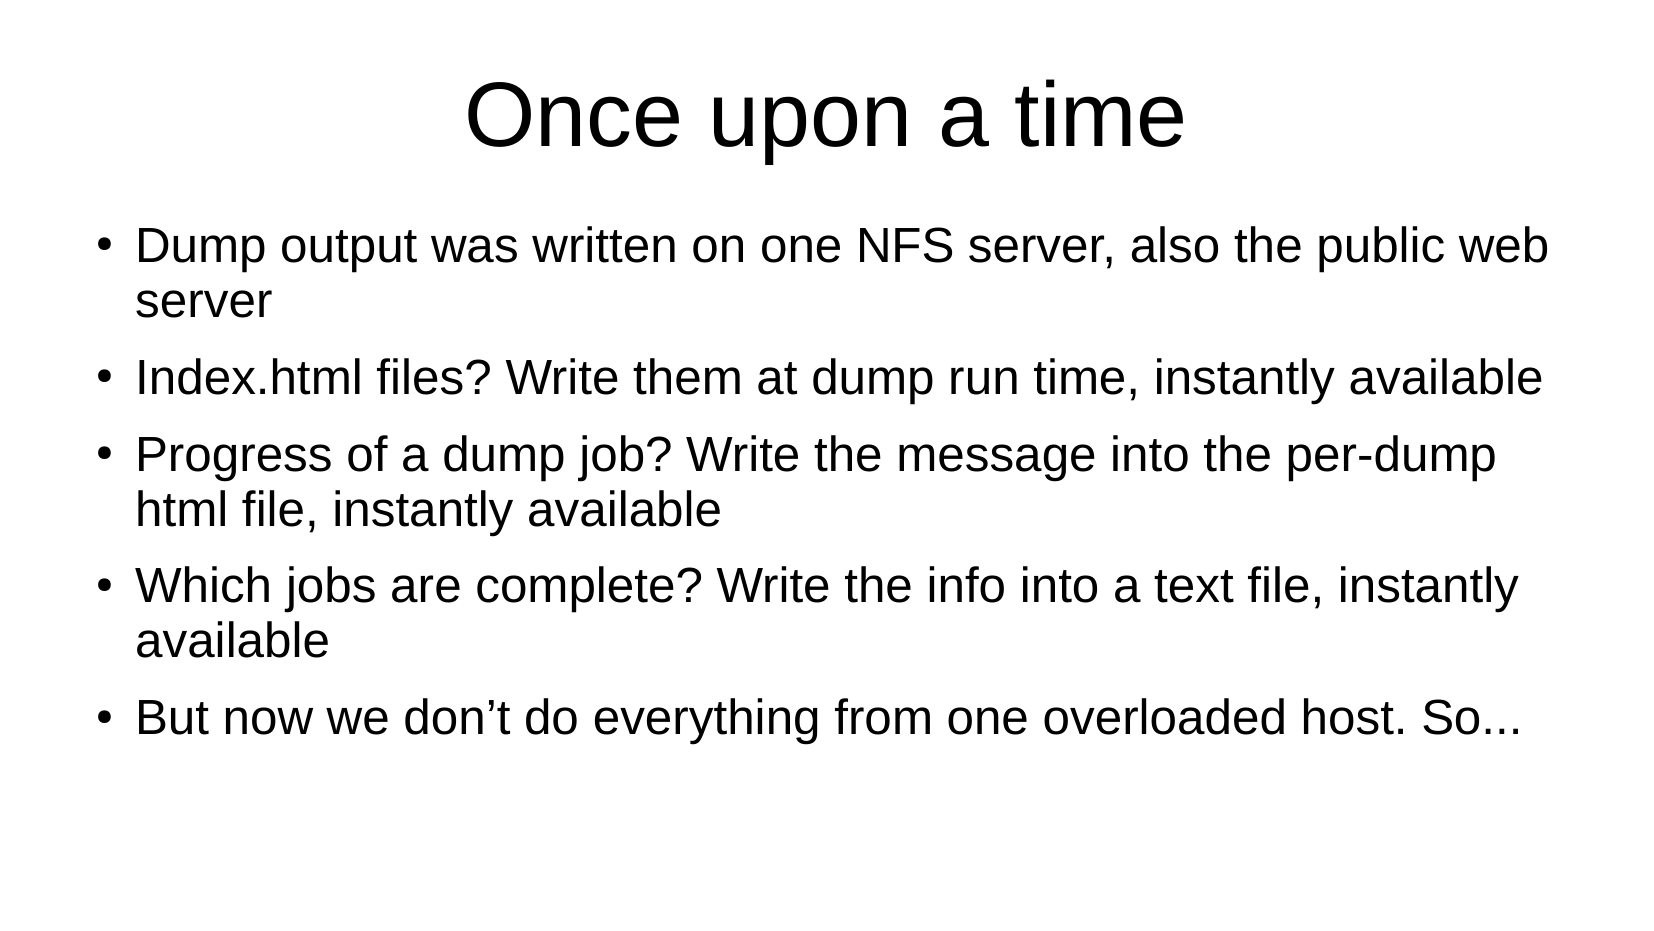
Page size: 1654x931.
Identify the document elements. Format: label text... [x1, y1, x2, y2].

list Dump output was written on one NFS server, also the public web server Index.html files? Write them at dump run time, instantly available Progress of a dump job? Write the message into the per-dump html file, instantly available Which jobs are complete? Write the info into a text file, instantly available But now we don’t do everything from one overloaded host. So... [82, 217, 1571, 758]
title Once upon a time [82, 37, 1571, 193]
